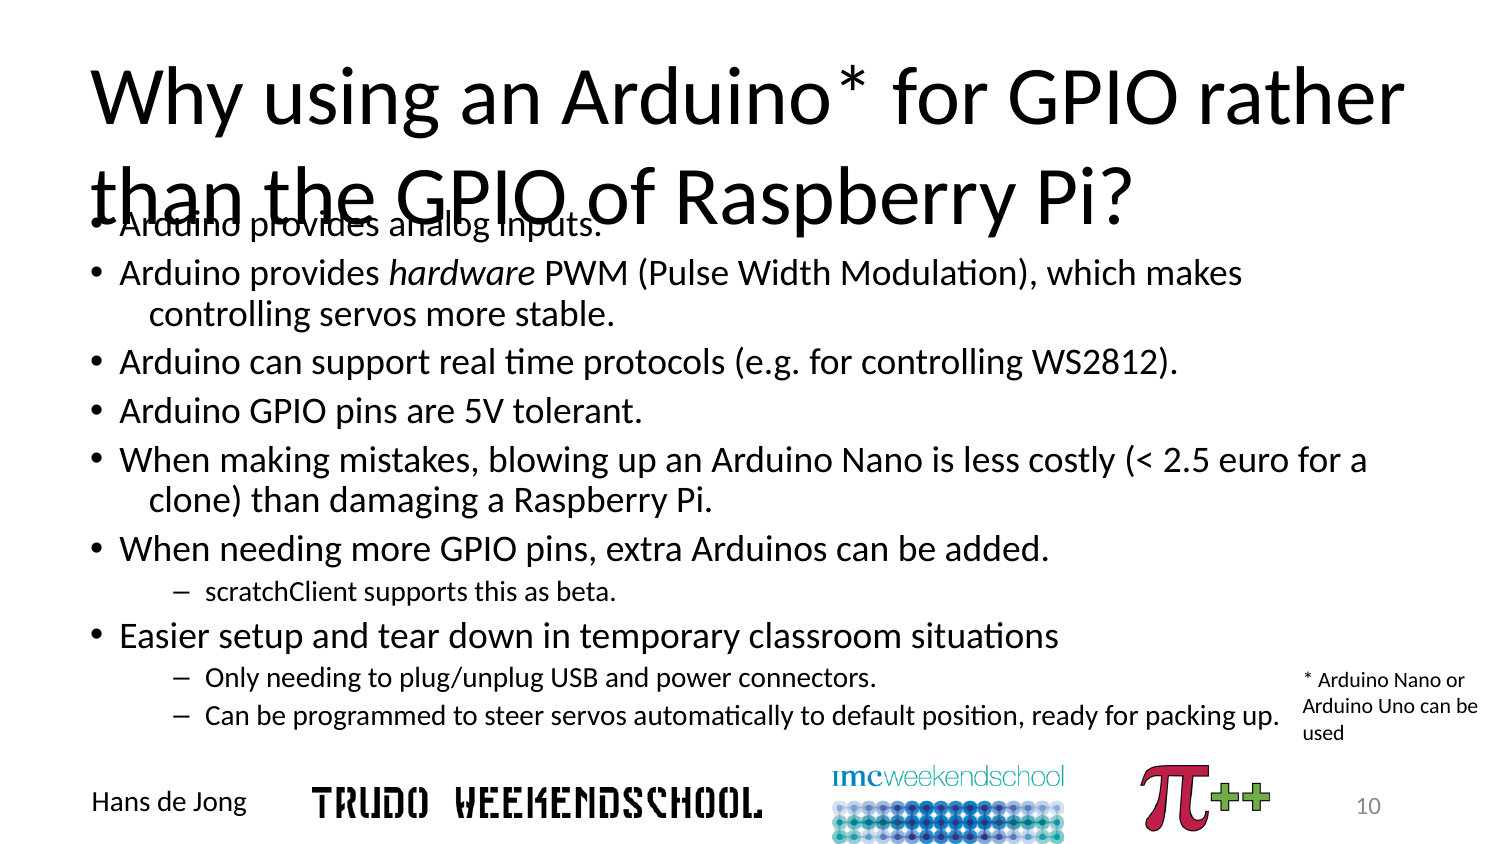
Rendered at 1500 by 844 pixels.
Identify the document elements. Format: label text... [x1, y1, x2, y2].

list Arduino provides analog inputs. Arduino provides hardware PWM (Pulse Width Modulation), which makes controlling servos more stable. Arduino can support real time protocols (e.g. for controlling WS2812). Arduino GPIO pins are 5V tolerant. When making mistakes, blowing up an Arduino Nano is less costly (< 2.5 euro for a clone) than damaging a Raspberry Pi. When needing more GPIO pins, extra Arduinos can be added. scratchClient supports this as beta. Easier setup and tear down in temporary classroom situations Only needing to plug/unplug USB and power connectors. Can be programmed to steer servos automatically to default position, ready for packing up. [75, 196, 1426, 765]
title Why using an Arduino* for GPIO rather than the GPIO of Raspberry Pi? [75, 33, 1426, 175]
text_box 10 [1340, 782, 1426, 827]
text_box * Arduino Nano or Arduino Uno can be used [1287, 658, 1500, 753]
